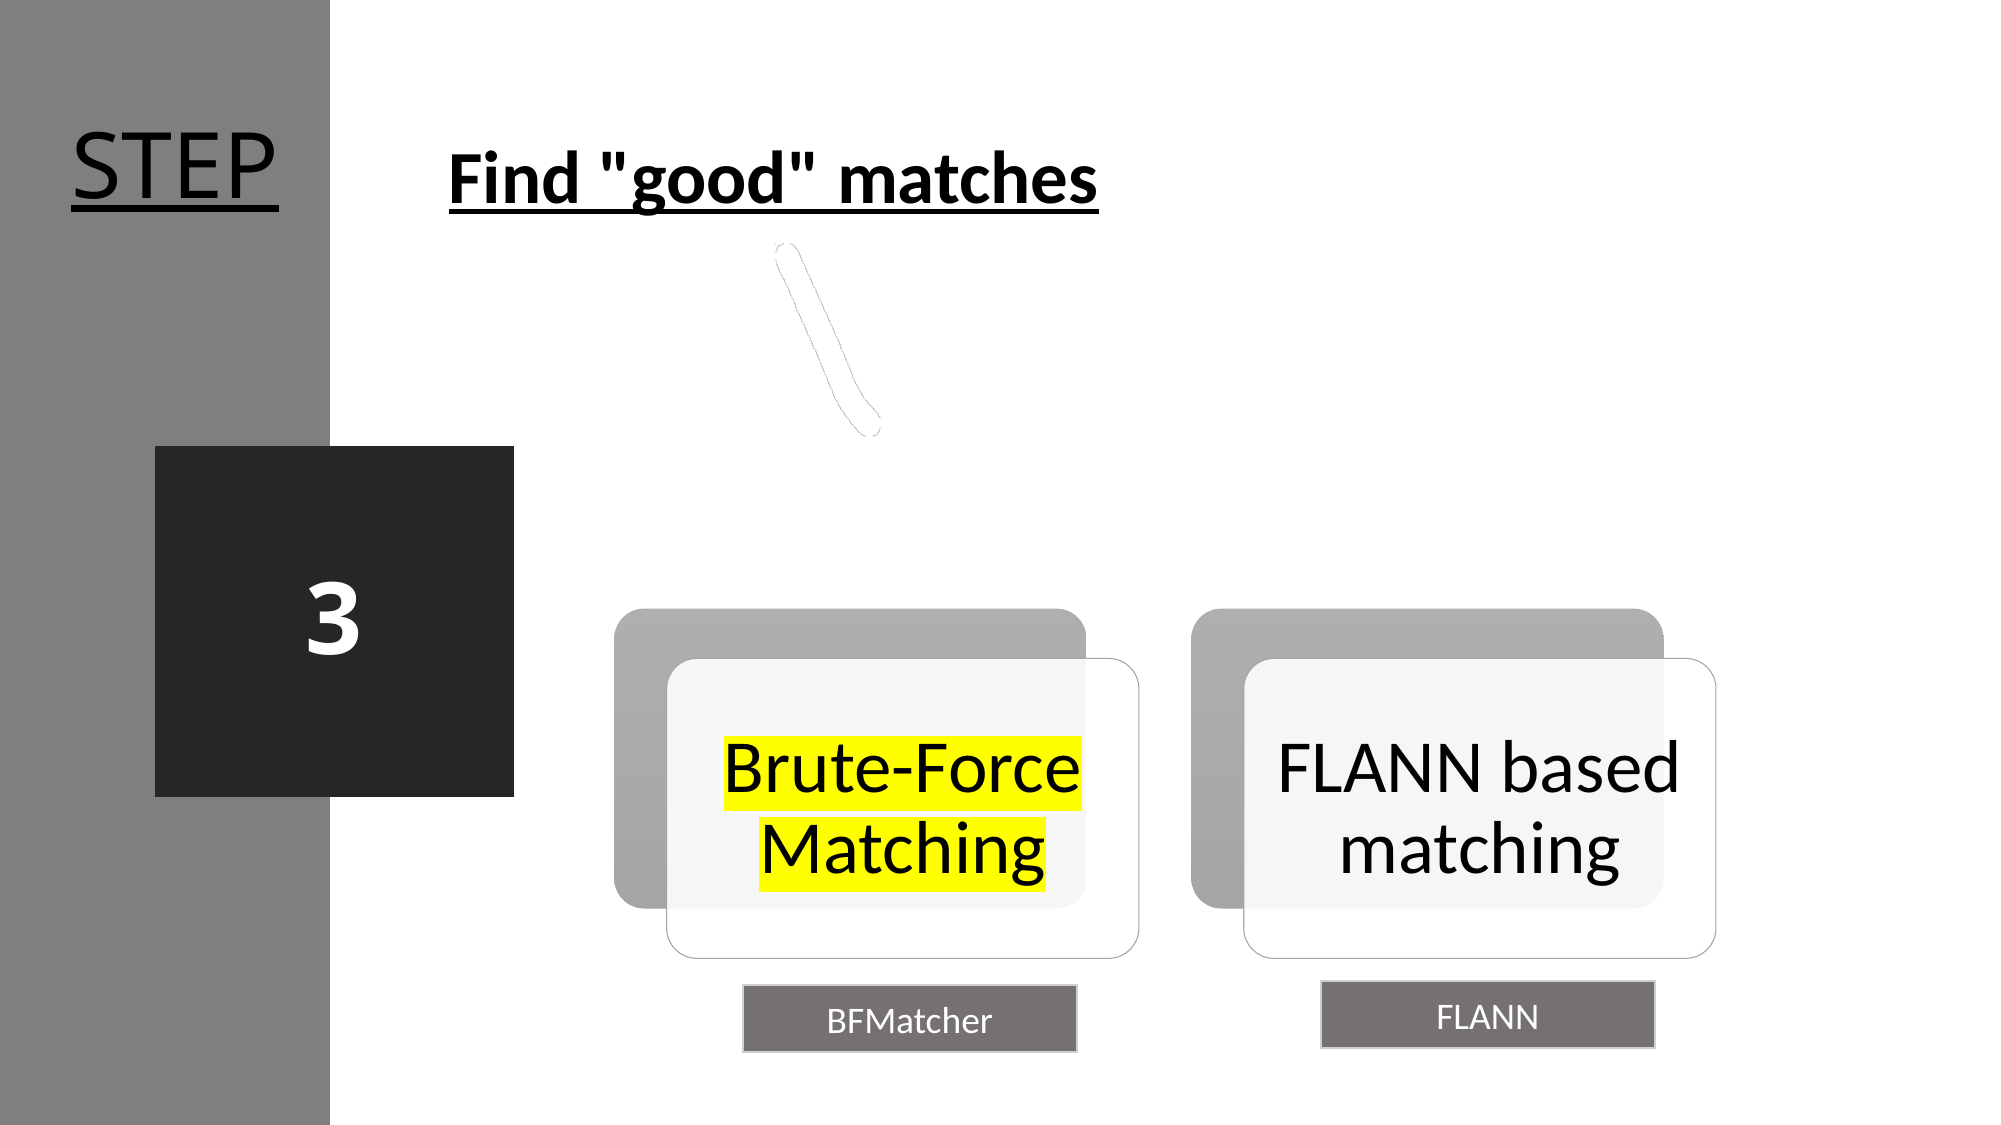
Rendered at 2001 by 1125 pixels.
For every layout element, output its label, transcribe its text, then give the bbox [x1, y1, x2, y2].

text_box FLANN based matching [1243, 658, 1716, 959]
text_box Find "good" matches [433, 121, 1441, 228]
title STEP [56, 59, 331, 278]
text_box BFMatcher [743, 985, 1077, 1052]
picture [775, 243, 881, 437]
text_box Brute-Force Matching [666, 658, 1139, 959]
text_box FLANN [1321, 981, 1655, 1048]
text_box [0, 0, 2000, 1125]
text_box 3 [169, 460, 500, 784]
